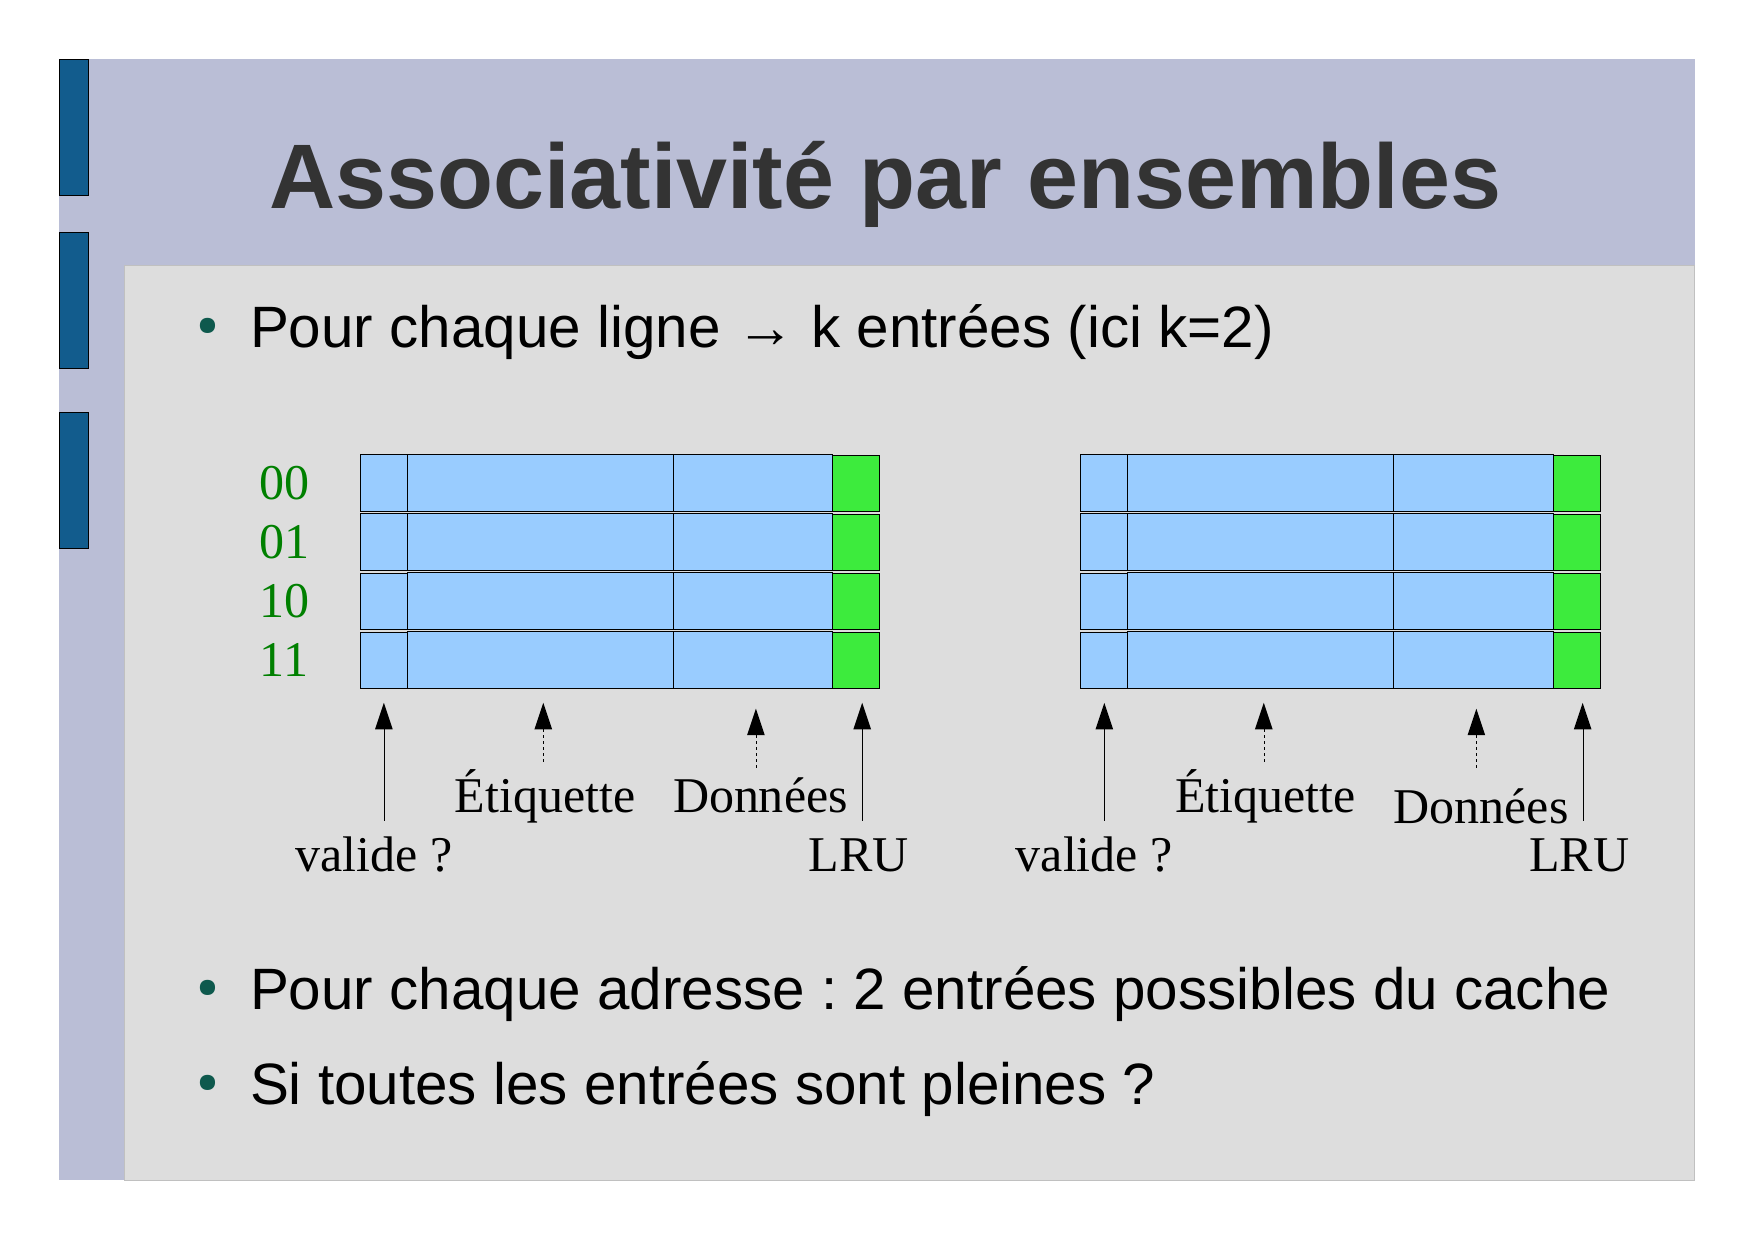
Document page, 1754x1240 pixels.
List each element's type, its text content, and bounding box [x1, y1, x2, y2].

text_box 00 [259, 454, 349, 512]
text_box [360, 454, 880, 512]
text_box [1080, 454, 1601, 512]
text_box valide ? [1015, 826, 1211, 884]
text_box [1080, 513, 1601, 571]
text_box Étiquette [1175, 767, 1412, 825]
text_box LRU [809, 826, 951, 884]
text_box 11 [259, 632, 349, 689]
text_box [360, 631, 880, 689]
text_box [360, 572, 880, 630]
text_box Données [691, 767, 910, 825]
list Pour chaque ligne → k entrées (ici k=2) Pour chaque adresse : 2 entrées possibles du cache Si toutes les entrées sont pleines ? [179, 295, 1654, 1115]
text_box [1080, 572, 1601, 630]
text_box [1080, 631, 1601, 689]
text_box LRU [1529, 826, 1672, 884]
title Associativité par ensembles [118, 88, 1654, 266]
text_box 01 [259, 513, 349, 571]
text_box 10 [259, 572, 349, 630]
text_box Données [1393, 779, 1630, 836]
text_box [360, 513, 880, 571]
text_box Étiquette [454, 767, 691, 825]
text_box valide ? [295, 826, 491, 884]
